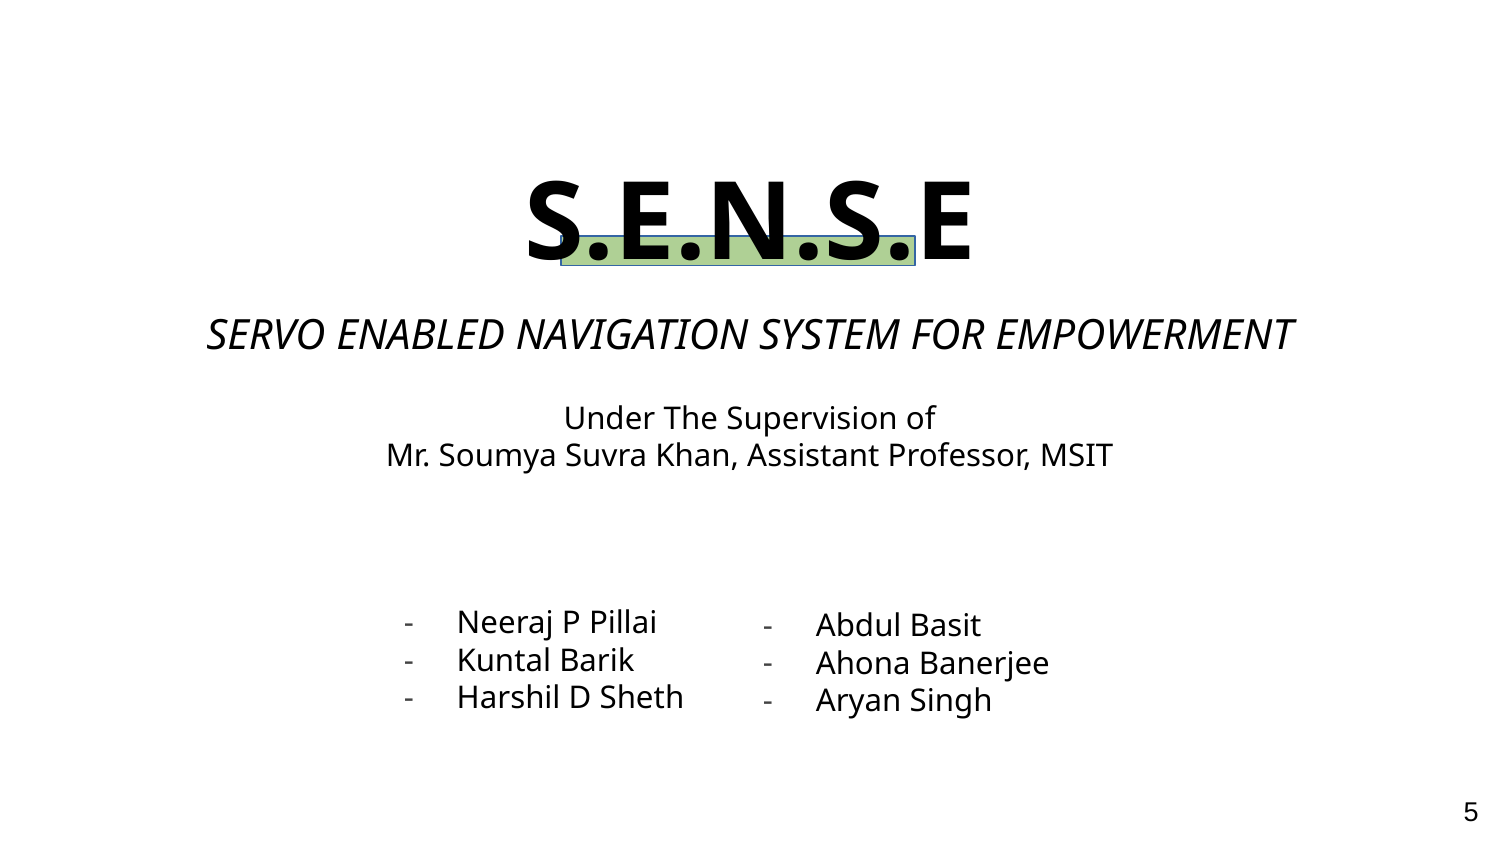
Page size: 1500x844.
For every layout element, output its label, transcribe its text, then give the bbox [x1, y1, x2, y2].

text_box SERVO ENABLED NAVIGATION SYSTEM FOR EMPOWERMENT [51, 297, 1449, 420]
text_box Abdul Basit Ahona Banerjee Aryan Singh [725, 590, 1500, 733]
text_box Neeraj P Pillai Kuntal Barik Harshil D Sheth [366, 552, 859, 770]
text_box Under The Supervision of Mr. Soumya Suvra Khan, Assistant Professor, MSIT [247, 382, 1253, 488]
text_box S.E.N.S.E [51, 0, 1449, 297]
slide_number <number> [1403, 779, 1494, 844]
